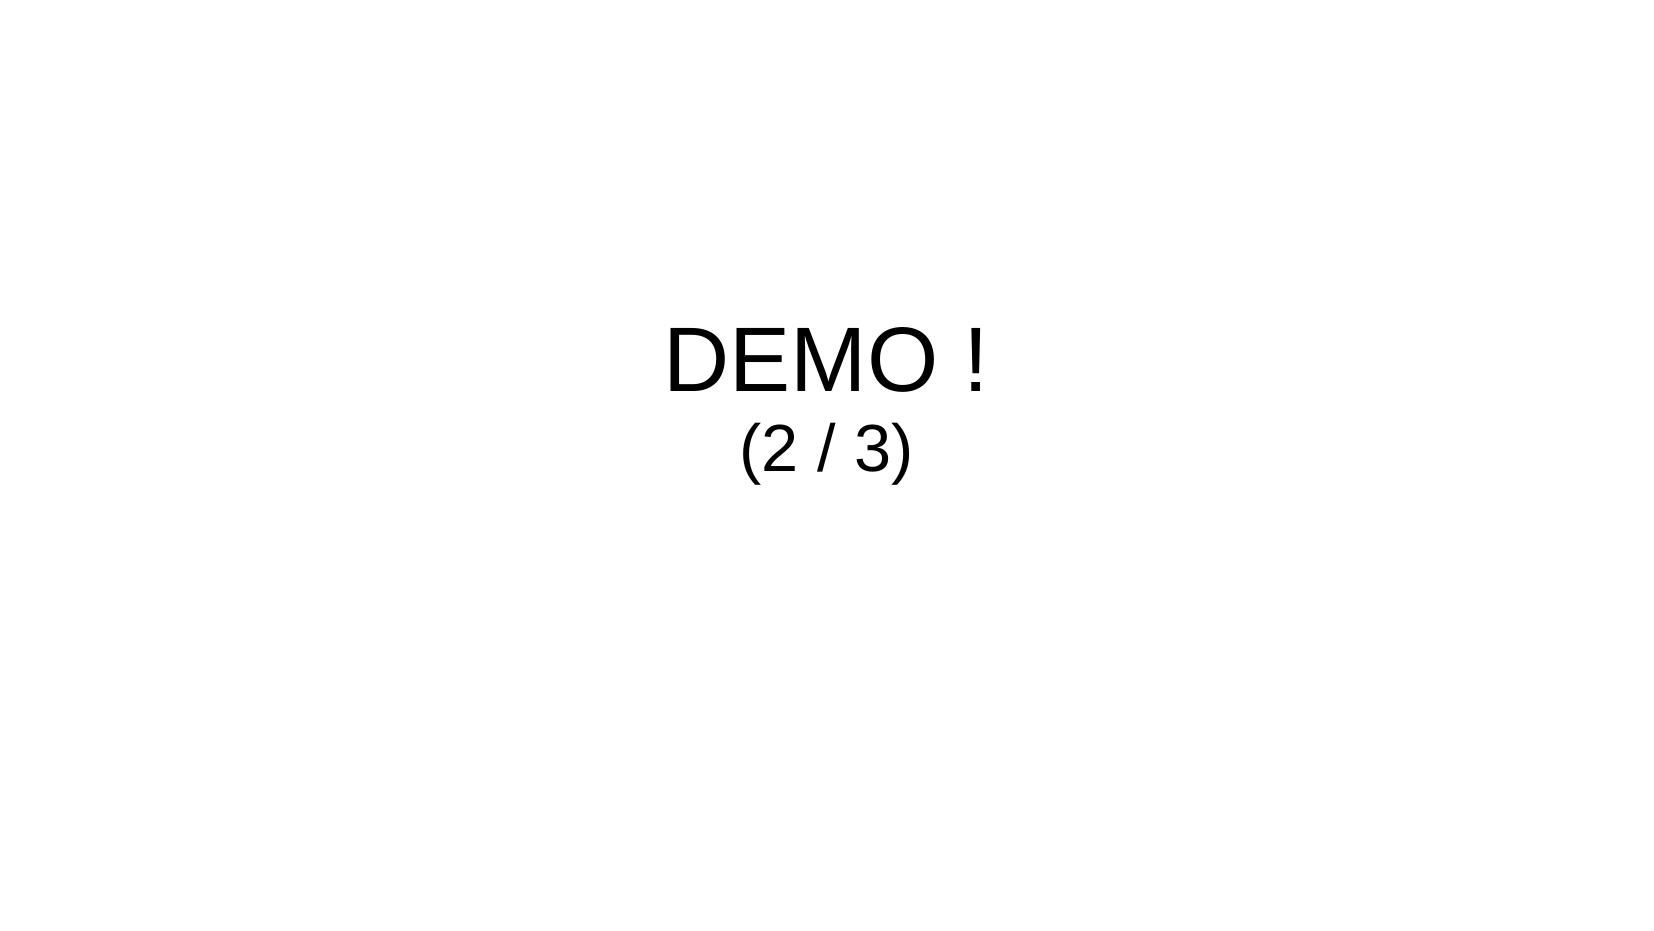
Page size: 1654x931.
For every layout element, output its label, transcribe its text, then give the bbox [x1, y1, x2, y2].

subtitle DEMO ! (2 / 3) [82, 37, 1571, 757]
